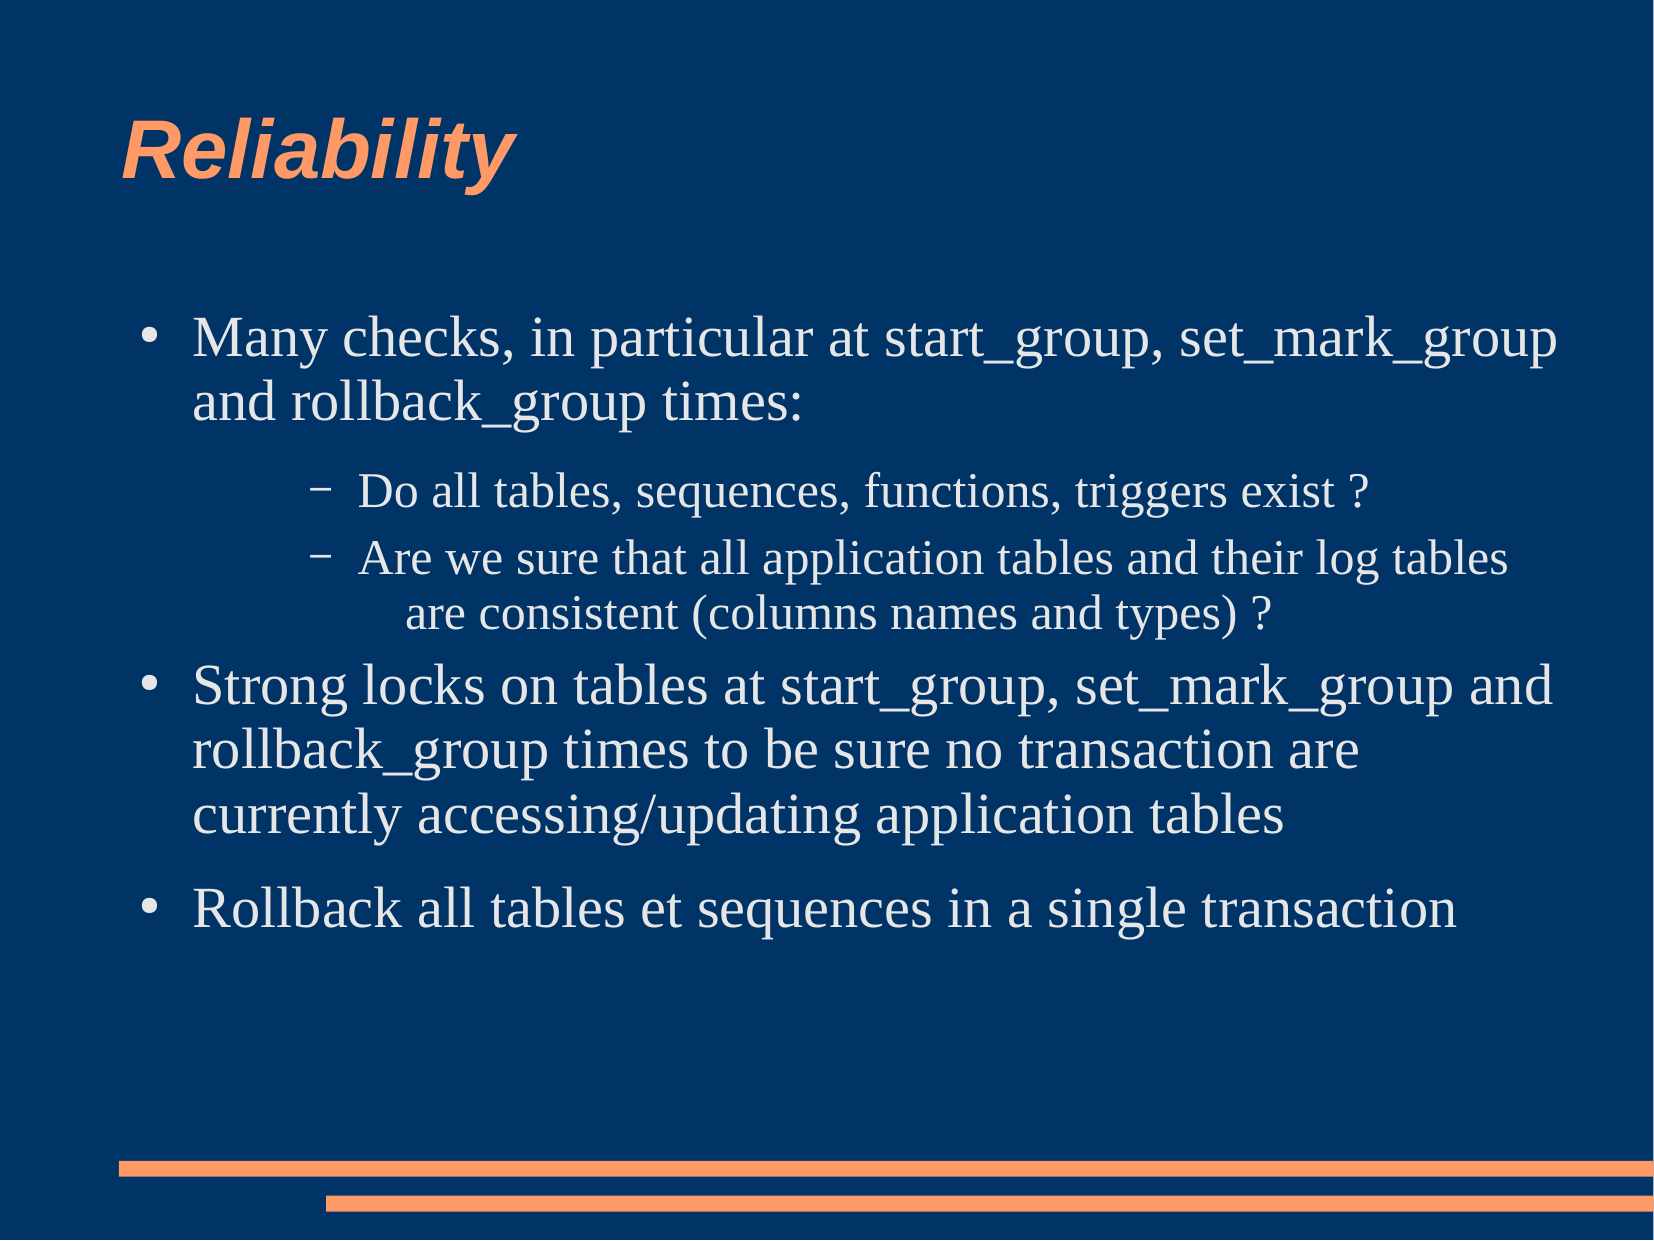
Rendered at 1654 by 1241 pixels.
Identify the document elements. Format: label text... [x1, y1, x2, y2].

title Reliability [121, 46, 1534, 254]
list Many checks, in particular at start_group, set_mark_group and rollback_group times: Do all tables, sequences, functions, triggers exist ? Are we sure that all application tables and their log tables are consistent (columns names and types) ? Strong locks on tables at start_group, set_mark_group and rollback_group times to be sure no transaction are currently accessing/updating application tables Rollback all tables et sequences in a single transaction [121, 304, 1565, 1100]
